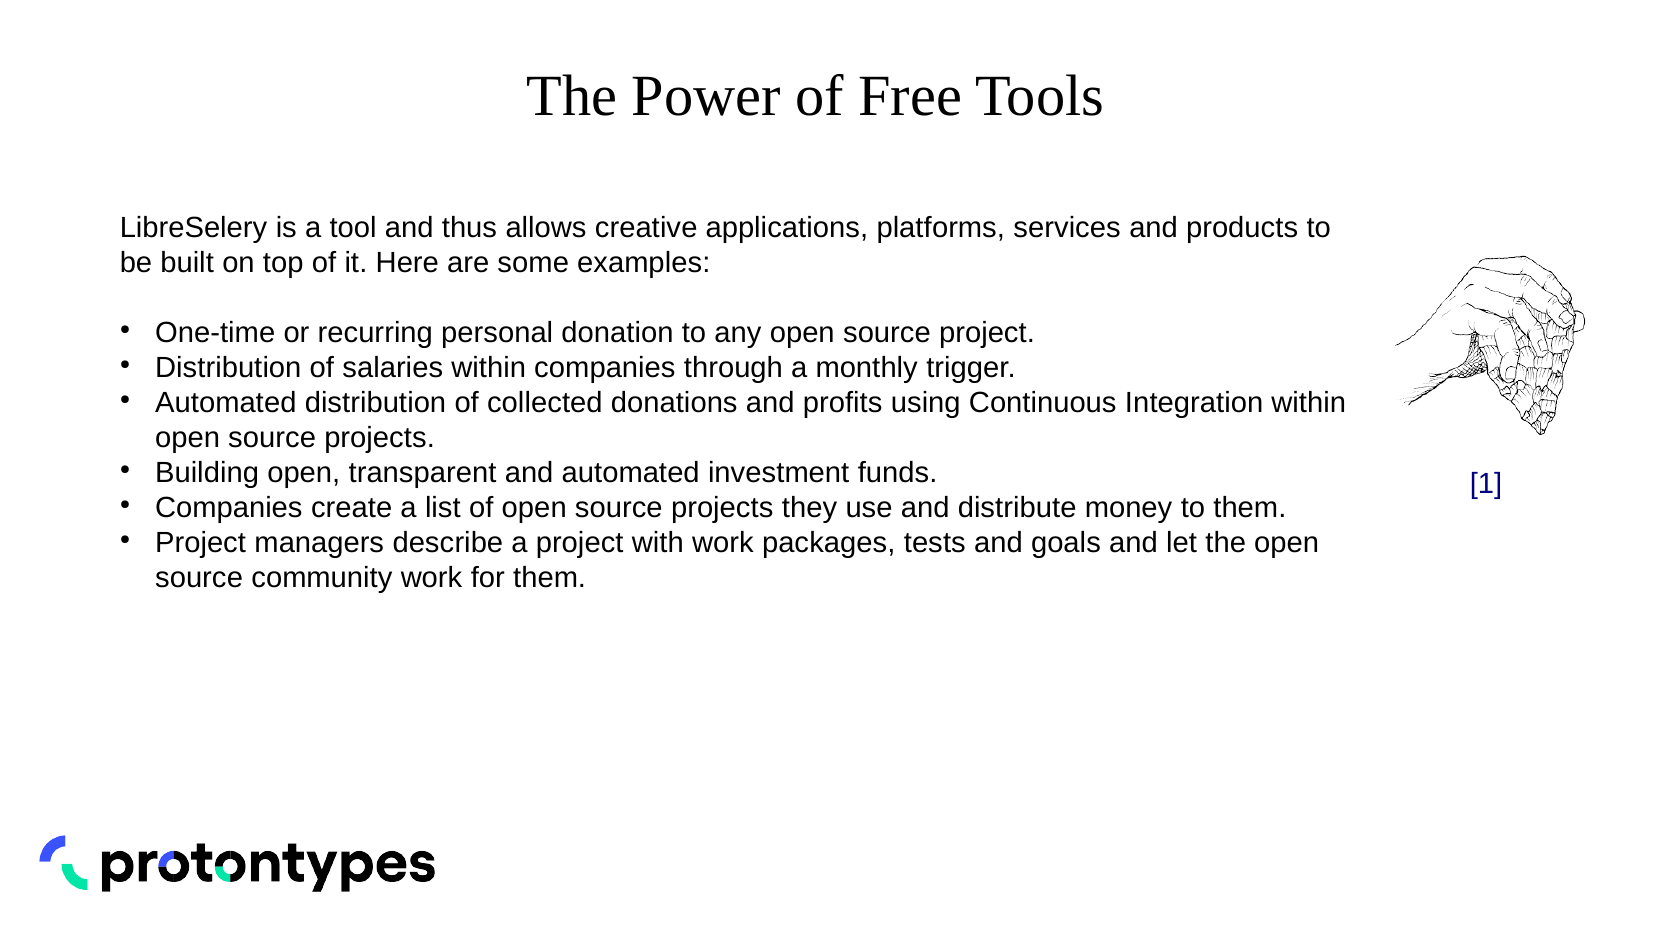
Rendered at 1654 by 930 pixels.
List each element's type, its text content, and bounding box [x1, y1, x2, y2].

picture [1395, 254, 1589, 438]
picture [39, 835, 105, 900]
text_box LibreSelery is a tool and thus allows creative applications, platforms, services and products to be built on top of it. Here are some examples: One-time or recurring personal donation to any open source project. Distribution of salaries within companies through a monthly trigger. Automated distribution of collected donations and profits using Continuous Integration within open source projects. Building open, transparent and automated investment funds. Companies create a list of open source projects they use and distribute money to them. Project managers describe a project with work packages, tests and goals and let the open source community work for them. [105, 201, 1381, 930]
text_box [1] [1455, 456, 1531, 495]
text_box The Power of Free Tools [71, 36, 1560, 148]
